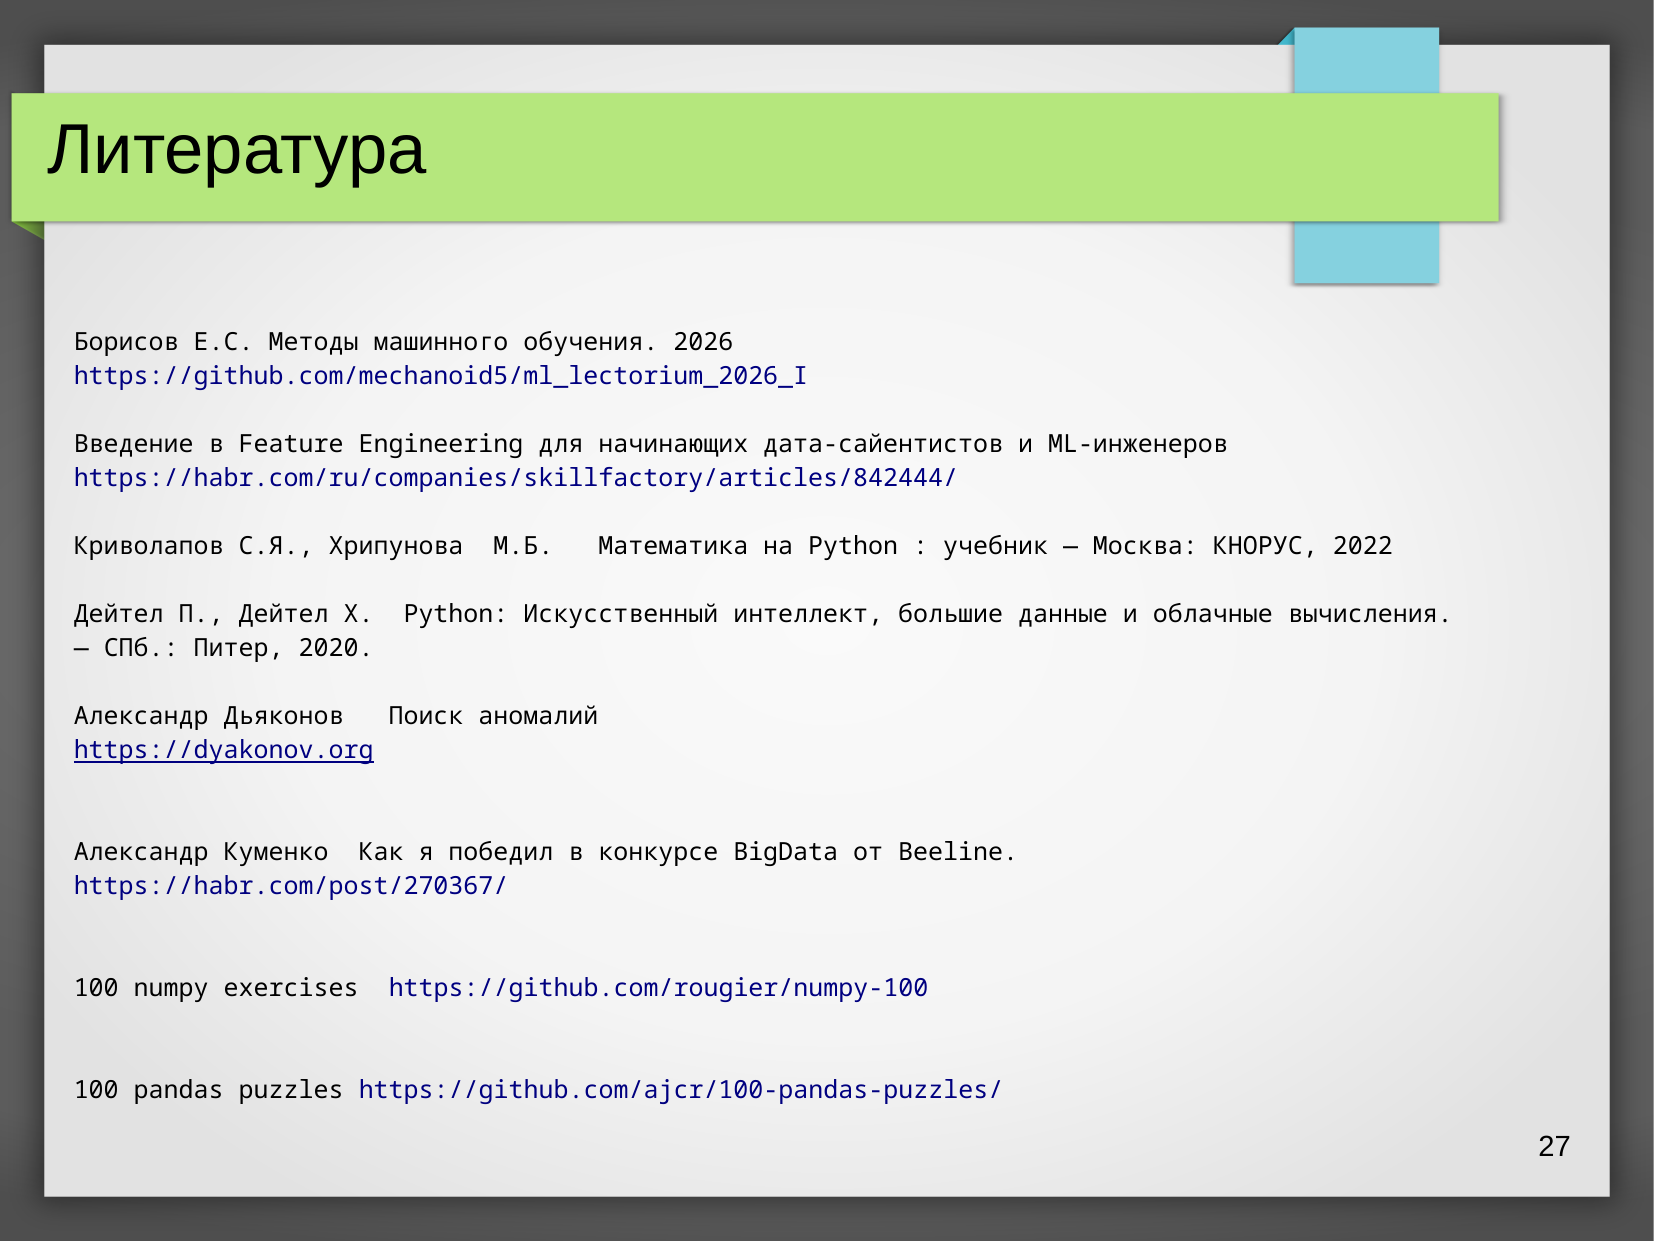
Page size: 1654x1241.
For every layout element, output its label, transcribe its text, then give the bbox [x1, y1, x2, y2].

title Литература [47, 96, 1536, 201]
picture [0, 0, 1654, 1241]
text_box Борисов Е.С. Методы машинного обучения. 2026 https://github.com/mechanoid5/ml_lectorium_2026_I Введение в Feature Engineering для начинающих дата-сайентистов и ML-инженеров https://habr.com/ru/companies/skillfactory/articles/842444/ Криволапов С.Я., Хрипунова М.Б. Математика на Python : учебник — Москва: КНОРУС, 2022 Дейтел П., Дейтел Х. Python: Искусственный интеллект, большие данные и облачные вычисления. — СПб.: Питер, 2020. Александр Дьяконов Поиск аномалий https://dyakonov.org Александр Куменко Как я победил в конкурсе BigData от Beeline. https://habr.com/post/270367/ 100 numpy exercises https://github.com/rougier/numpy-100 100 pandas puzzles https://github.com/ajcr/100-pandas-puzzles/ [59, 316, 1583, 1123]
